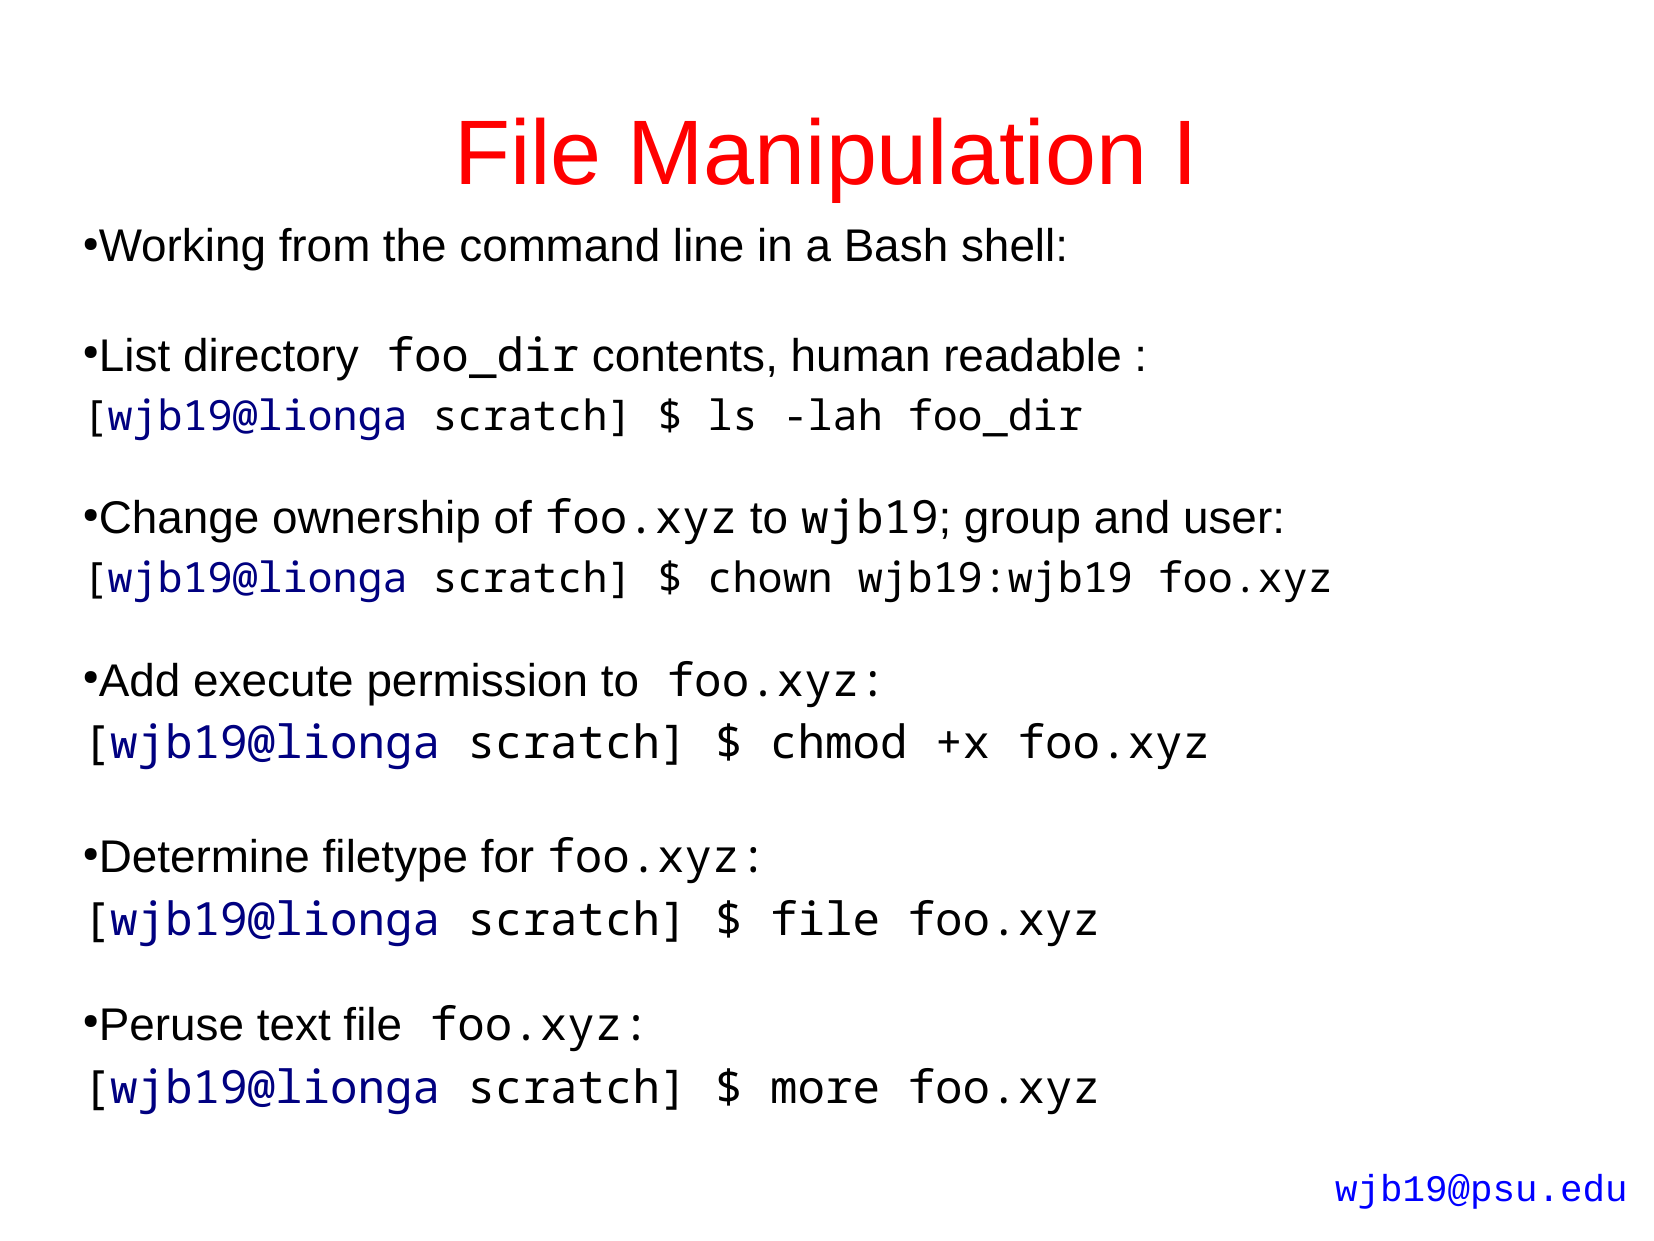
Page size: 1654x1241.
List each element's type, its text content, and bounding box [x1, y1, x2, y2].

subtitle Working from the command line in a Bash shell: List directory foo_dir contents, human readable : [wjb19@lionga scratch] $ ls -lah foo_dir Change ownership of foo.xyz to wjb19; group and user: [wjb19@lionga scratch] $ chown wjb19:wjb19 foo.xyz Add execute permission to foo.xyz: [wjb19@lionga scratch] $ chmod +x foo.xyz Determine filetype for foo.xyz: [wjb19@lionga scratch] $ file foo.xyz Peruse text file foo.xyz: [wjb19@lionga scratch] $ more foo.xyz [82, 221, 1576, 1201]
title File Manipulation I [82, 49, 1571, 221]
text_box wjb19@psu.edu [1320, 1162, 1643, 1220]
